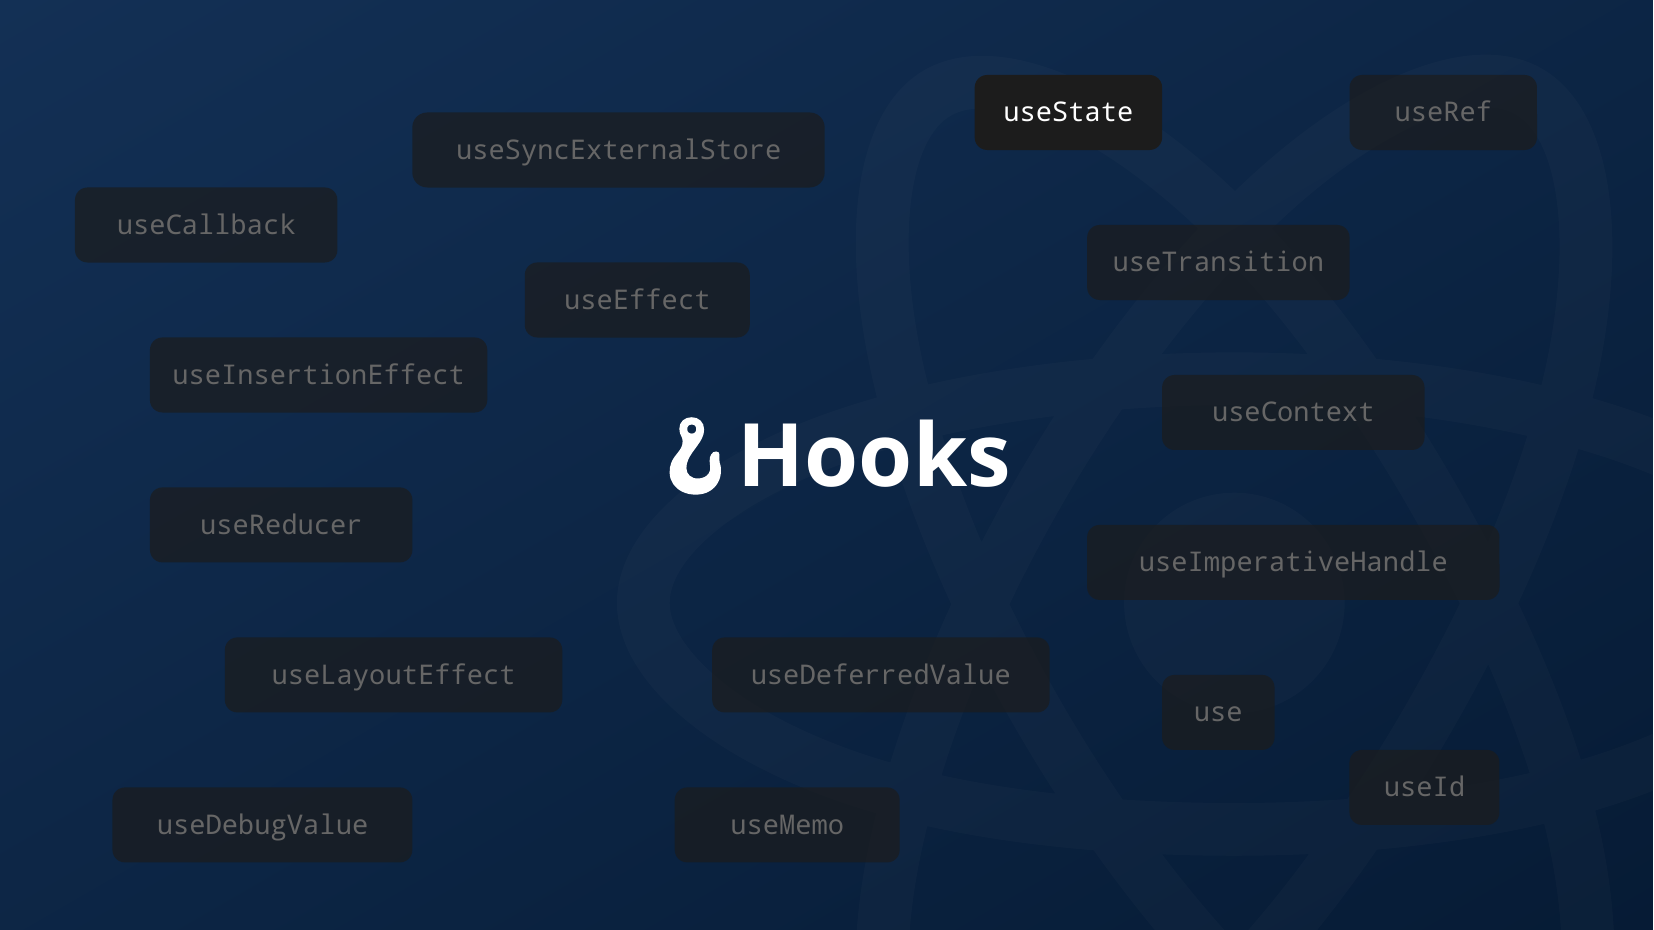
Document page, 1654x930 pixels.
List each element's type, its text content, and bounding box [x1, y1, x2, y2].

text_box useReducer [149, 487, 413, 563]
text_box useState [974, 74, 1163, 151]
text_box useContext [1162, 374, 1425, 450]
text_box useDebugValue [112, 787, 413, 863]
title 🪝Hooks [86, 374, 1575, 531]
text_box useDeferredValue [712, 637, 1050, 713]
text_box use [1162, 674, 1275, 750]
text_box useInsertionEffect [149, 337, 488, 413]
text_box useEffect [524, 262, 750, 338]
text_box useSyncExternalStore [412, 112, 825, 188]
text_box useTransition [1087, 224, 1350, 301]
text_box useRef [1349, 74, 1538, 151]
text_box useId [1349, 749, 1500, 825]
text_box useMemo [674, 787, 900, 863]
text_box useCallback [74, 187, 338, 263]
text_box useLayoutEffect [224, 637, 563, 713]
text_box useImperativeHandle [1087, 524, 1500, 600]
